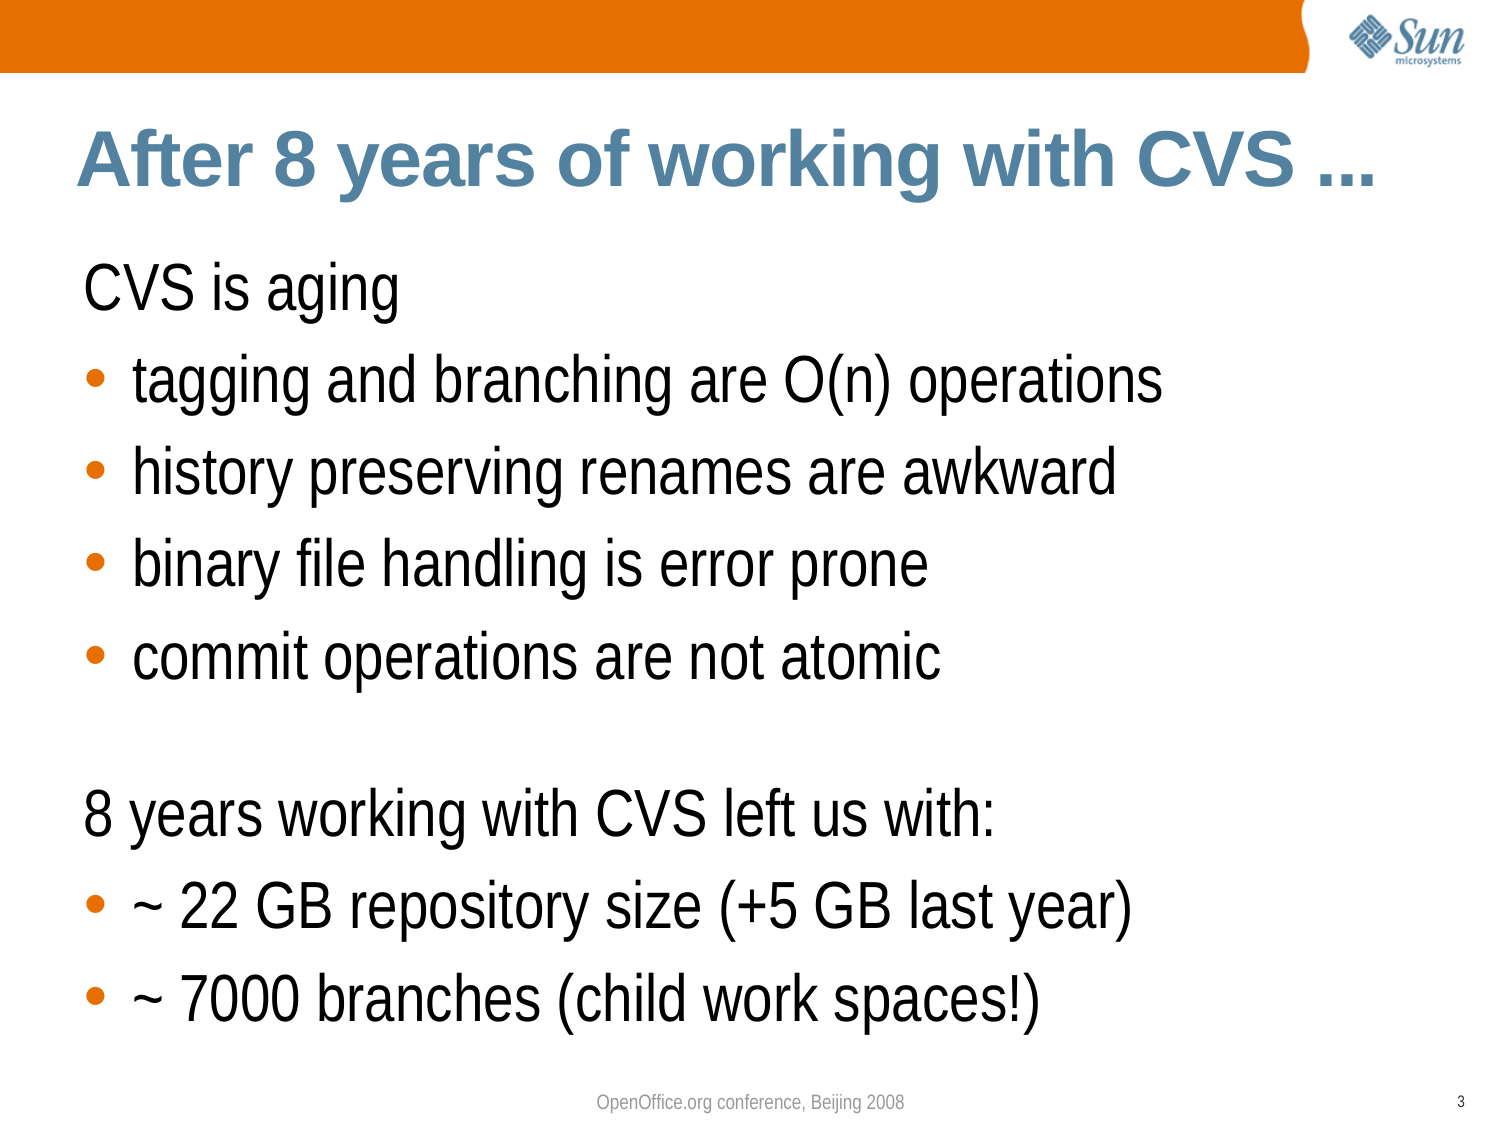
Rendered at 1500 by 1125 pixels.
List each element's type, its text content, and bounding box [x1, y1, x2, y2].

title After 8 years of working with CVS ... [75, 123, 1437, 227]
picture [0, 0, 1500, 73]
list CVS is aging tagging and branching are O(n) operations history preserving renames are awkward binary file handling is error prone commit operations are not atomic 8 years working with CVS left us with: ~ 22 GB repository size (+5 GB last year) ~ 7000 branches (child work spaces!) [64, 258, 1401, 1062]
